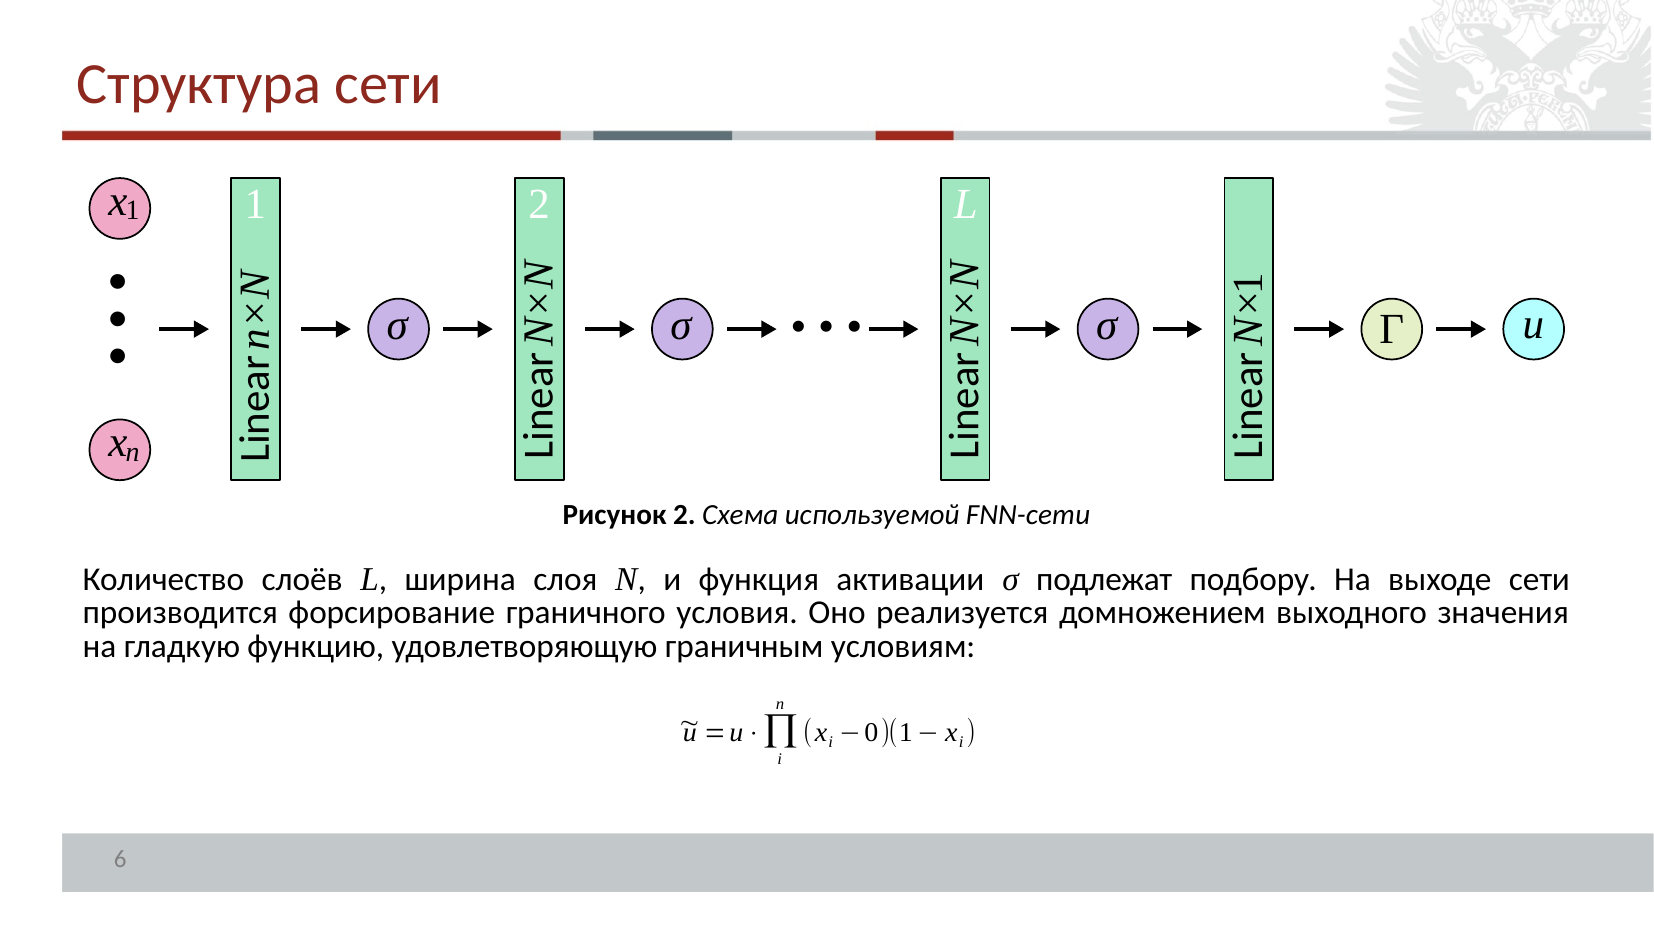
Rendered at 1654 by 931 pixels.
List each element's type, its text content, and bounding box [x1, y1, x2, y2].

text_box Рисунок 2. Схема используемой FNN-сети [521, 502, 1132, 532]
chart [678, 694, 976, 768]
picture [0, 0, 1654, 931]
list Количество слоёв L, ширина слоя N, и функция активации σ подлежат подбору. На выходе сети производится форсирование граничного условия. Оно реализуется домножением выходного значения на гладкую функцию, удовлетворяющую граничным условиям: [82, 561, 1571, 798]
title Структура сети [76, 48, 1565, 130]
